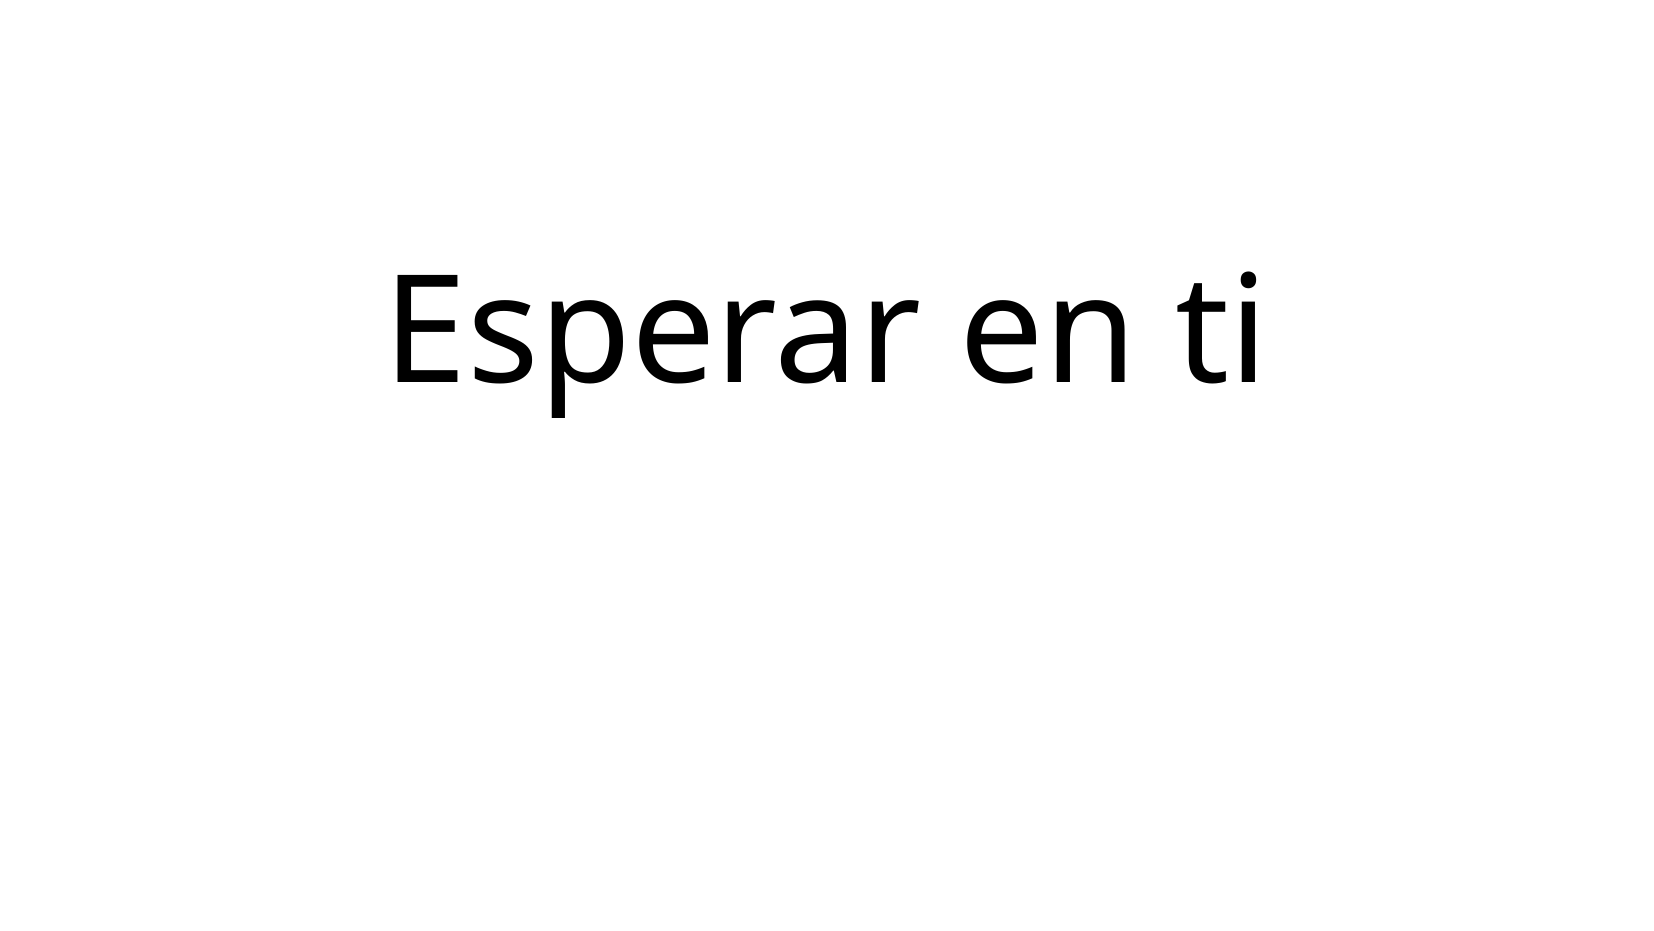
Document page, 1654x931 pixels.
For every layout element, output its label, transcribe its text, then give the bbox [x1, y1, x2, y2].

title Esperar en ti [0, 218, 1654, 430]
